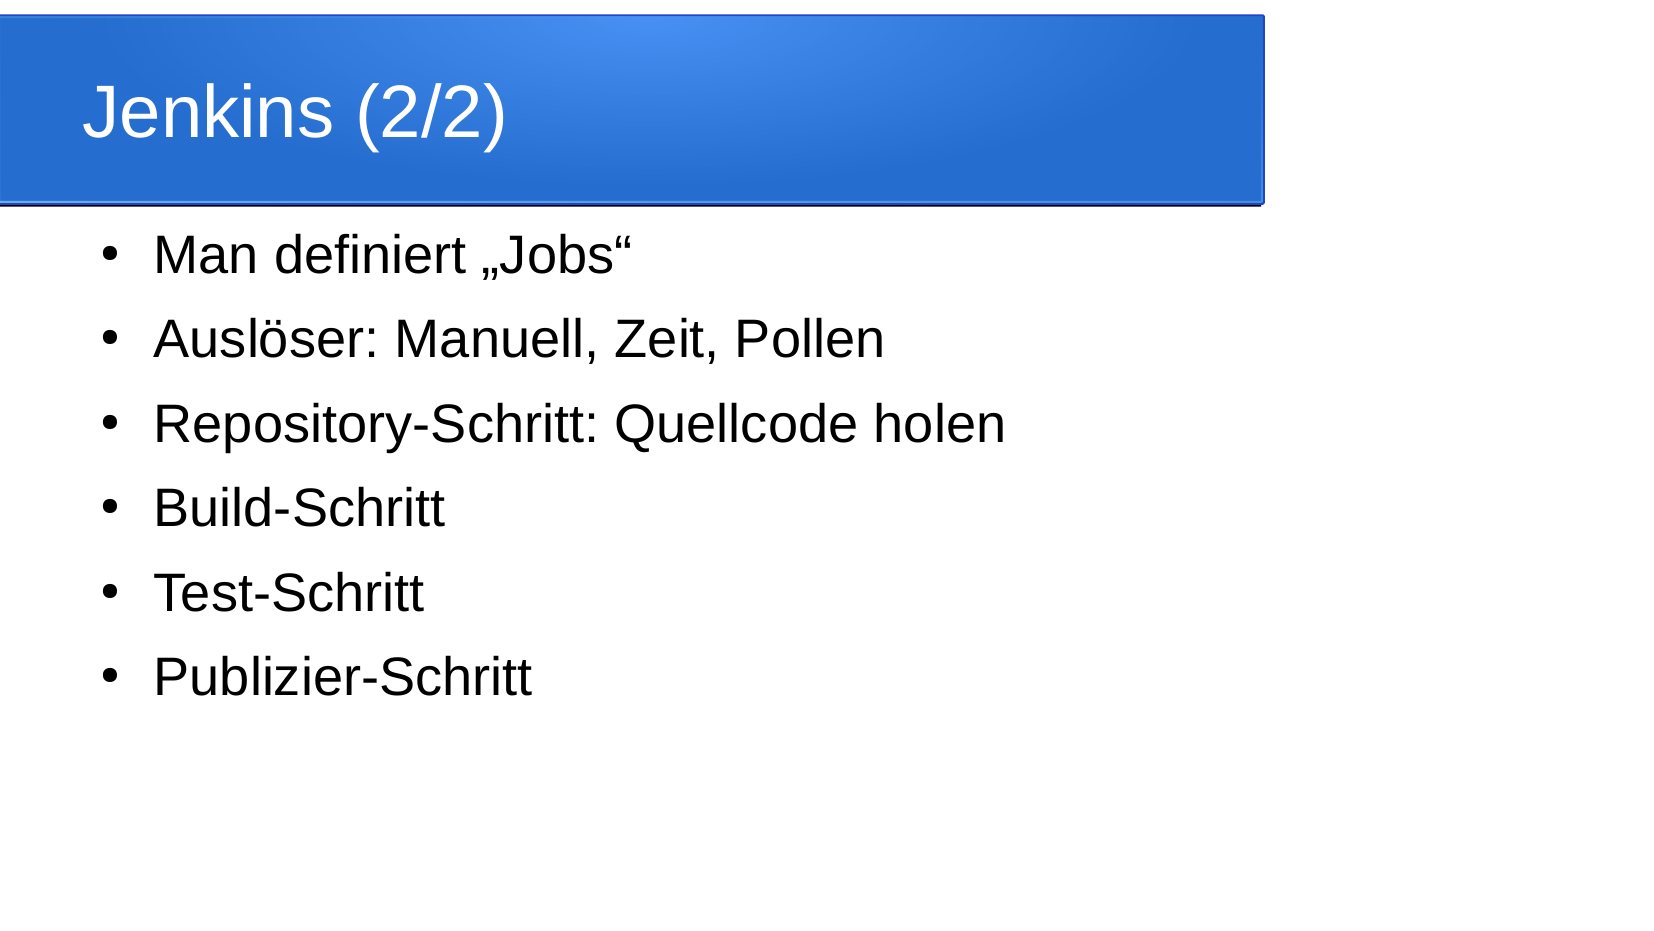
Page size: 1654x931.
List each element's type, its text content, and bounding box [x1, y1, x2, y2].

list Man definiert „Jobs“ Auslöser: Manuell, Zeit, Pollen Repository-Schritt: Quellcode holen Build-Schritt Test-Schritt Publizier-Schritt [82, 224, 1571, 764]
title Jenkins (2/2) [82, 35, 1235, 189]
